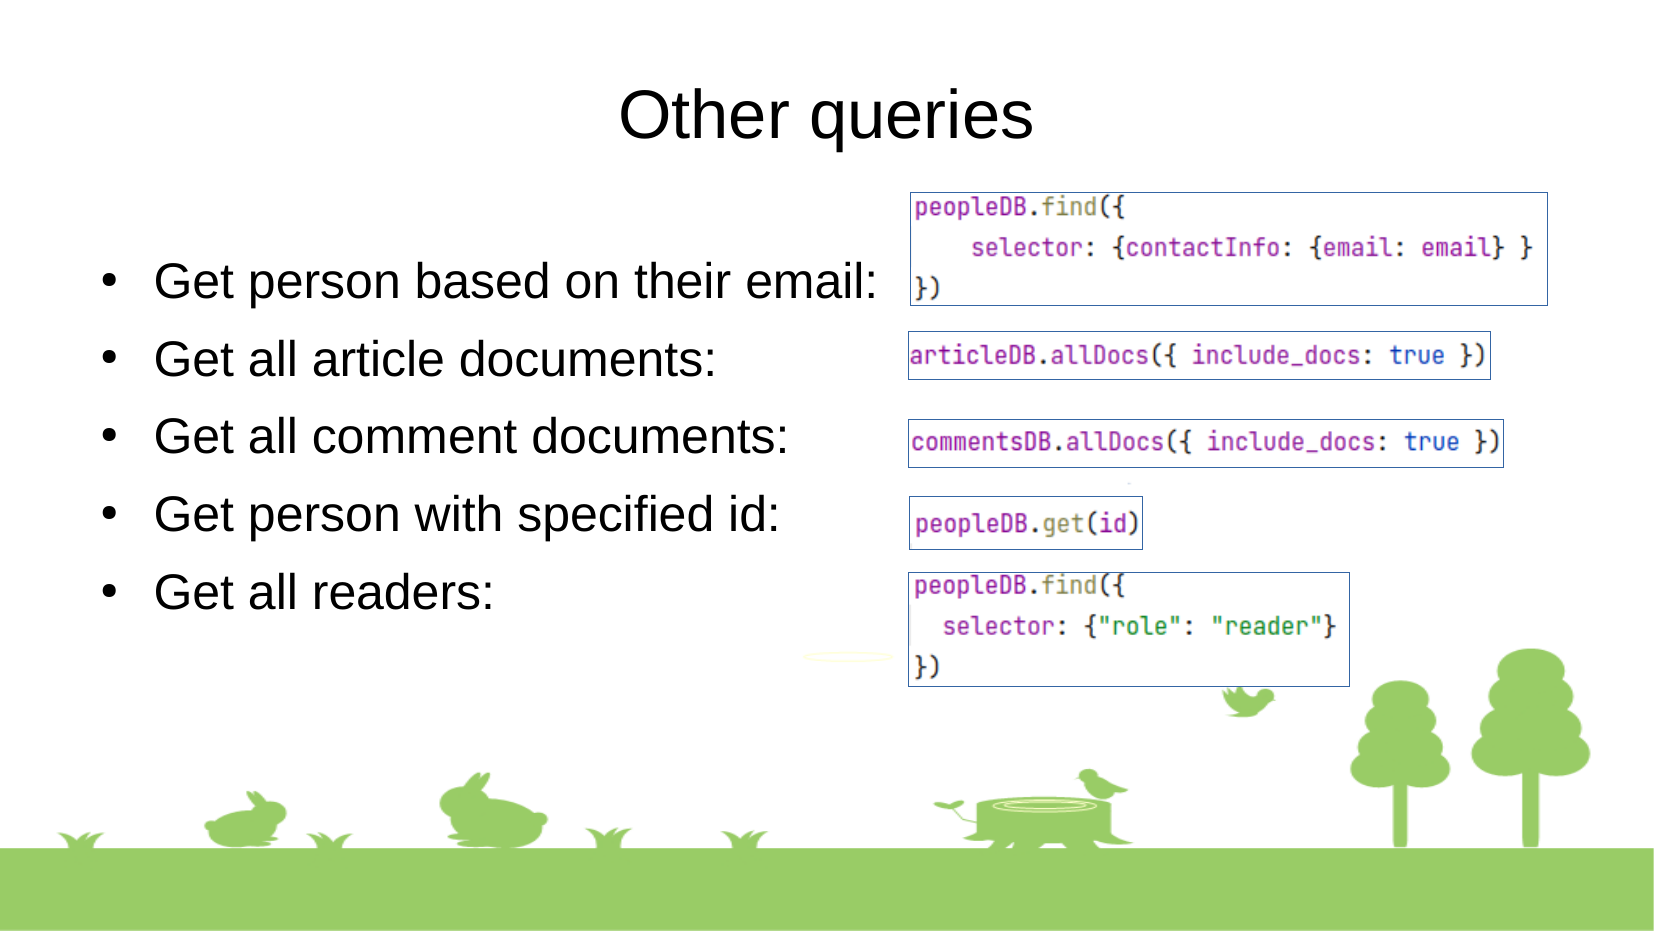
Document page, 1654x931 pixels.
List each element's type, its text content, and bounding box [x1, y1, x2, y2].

title Other queries [82, 37, 1571, 193]
picture [0, 0, 1654, 931]
list Get person based on their email: Get all article documents: Get all comment documents: Get person with specified id: Get all readers: [82, 253, 1571, 793]
